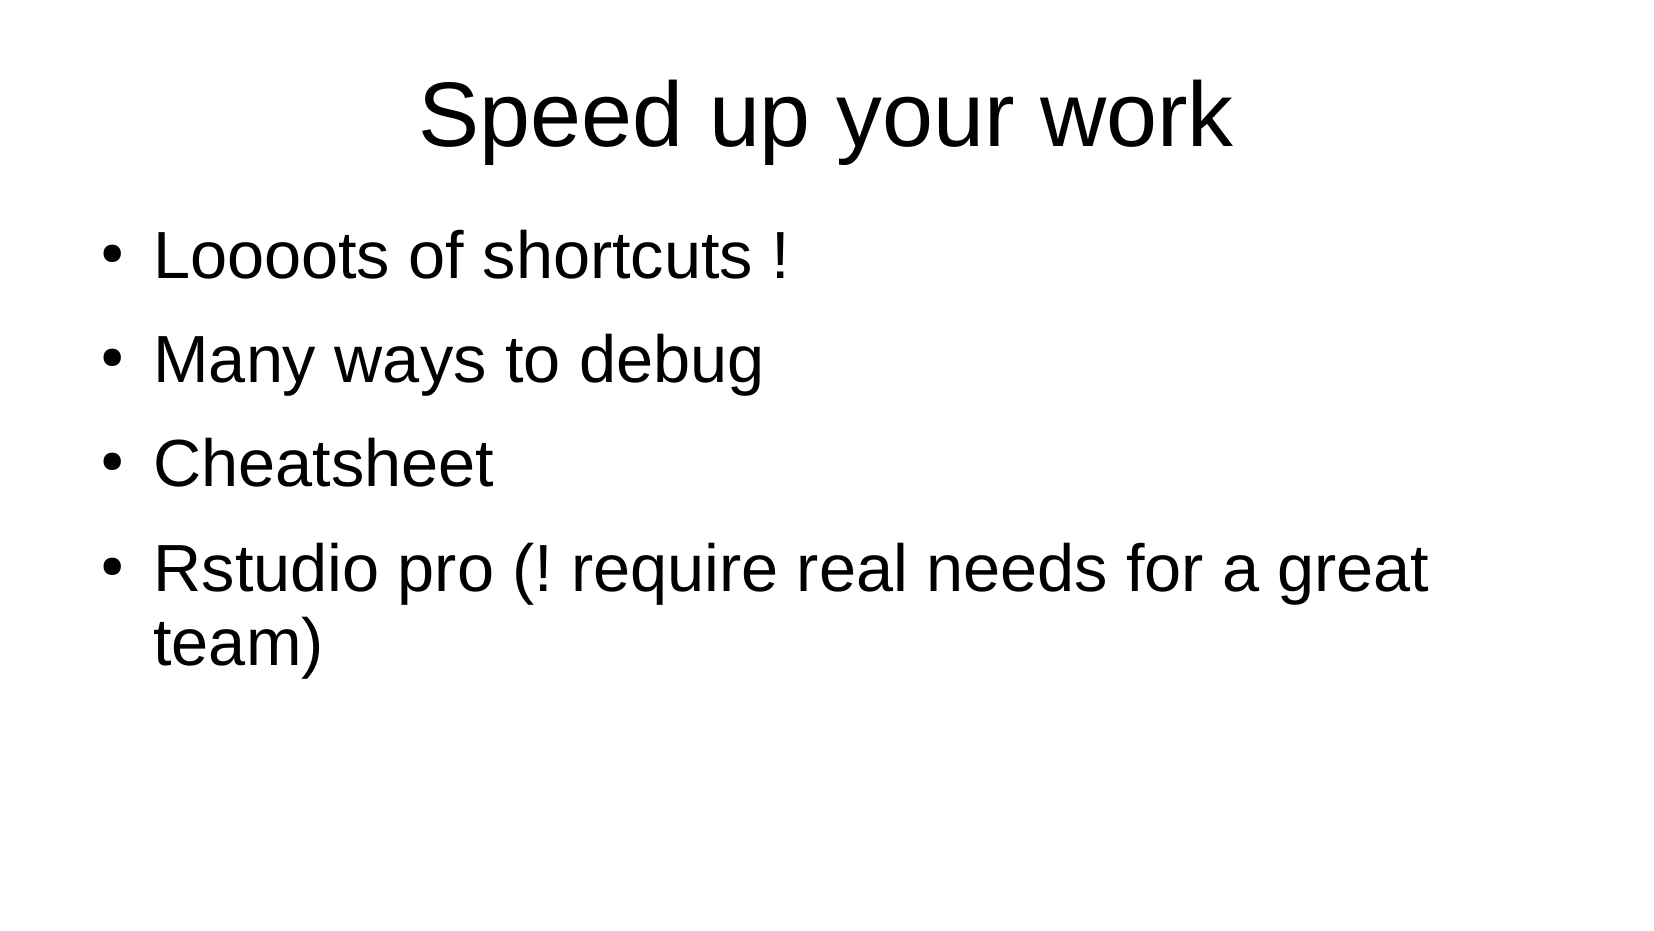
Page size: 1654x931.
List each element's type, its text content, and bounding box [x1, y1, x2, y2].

list Loooots of shortcuts ! Many ways to debug Cheatsheet Rstudio pro (! require real needs for a great team) [82, 217, 1571, 758]
title Speed up your work [82, 37, 1571, 193]
